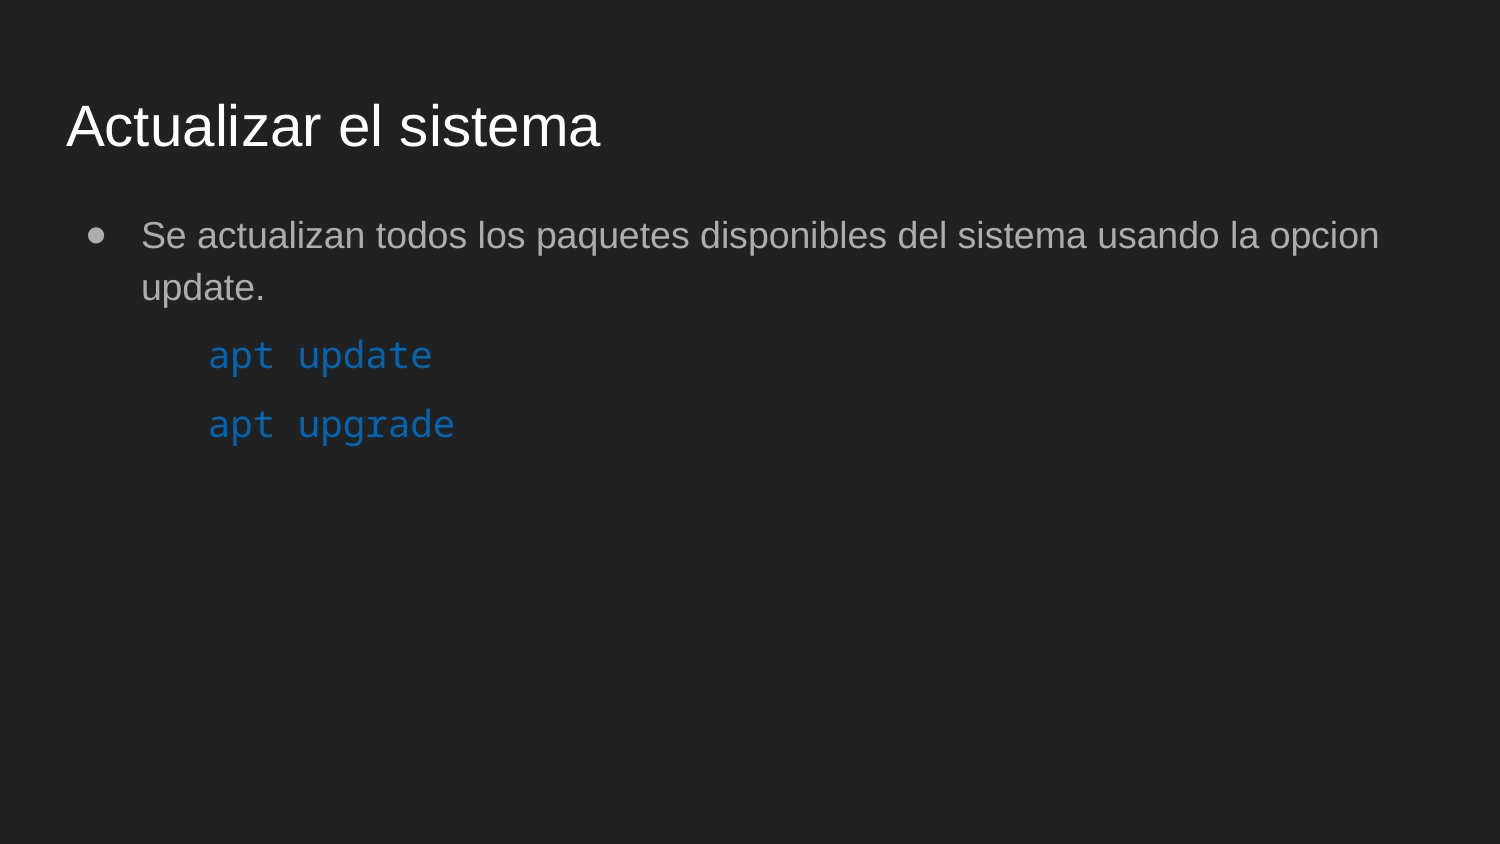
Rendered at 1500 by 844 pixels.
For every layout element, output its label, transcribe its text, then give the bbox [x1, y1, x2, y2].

title Actualizar el sistema [51, 72, 1449, 167]
list Se actualizan todos los paquetes disponibles del sistema usando la opcion update. apt update apt upgrade [51, 189, 1449, 750]
